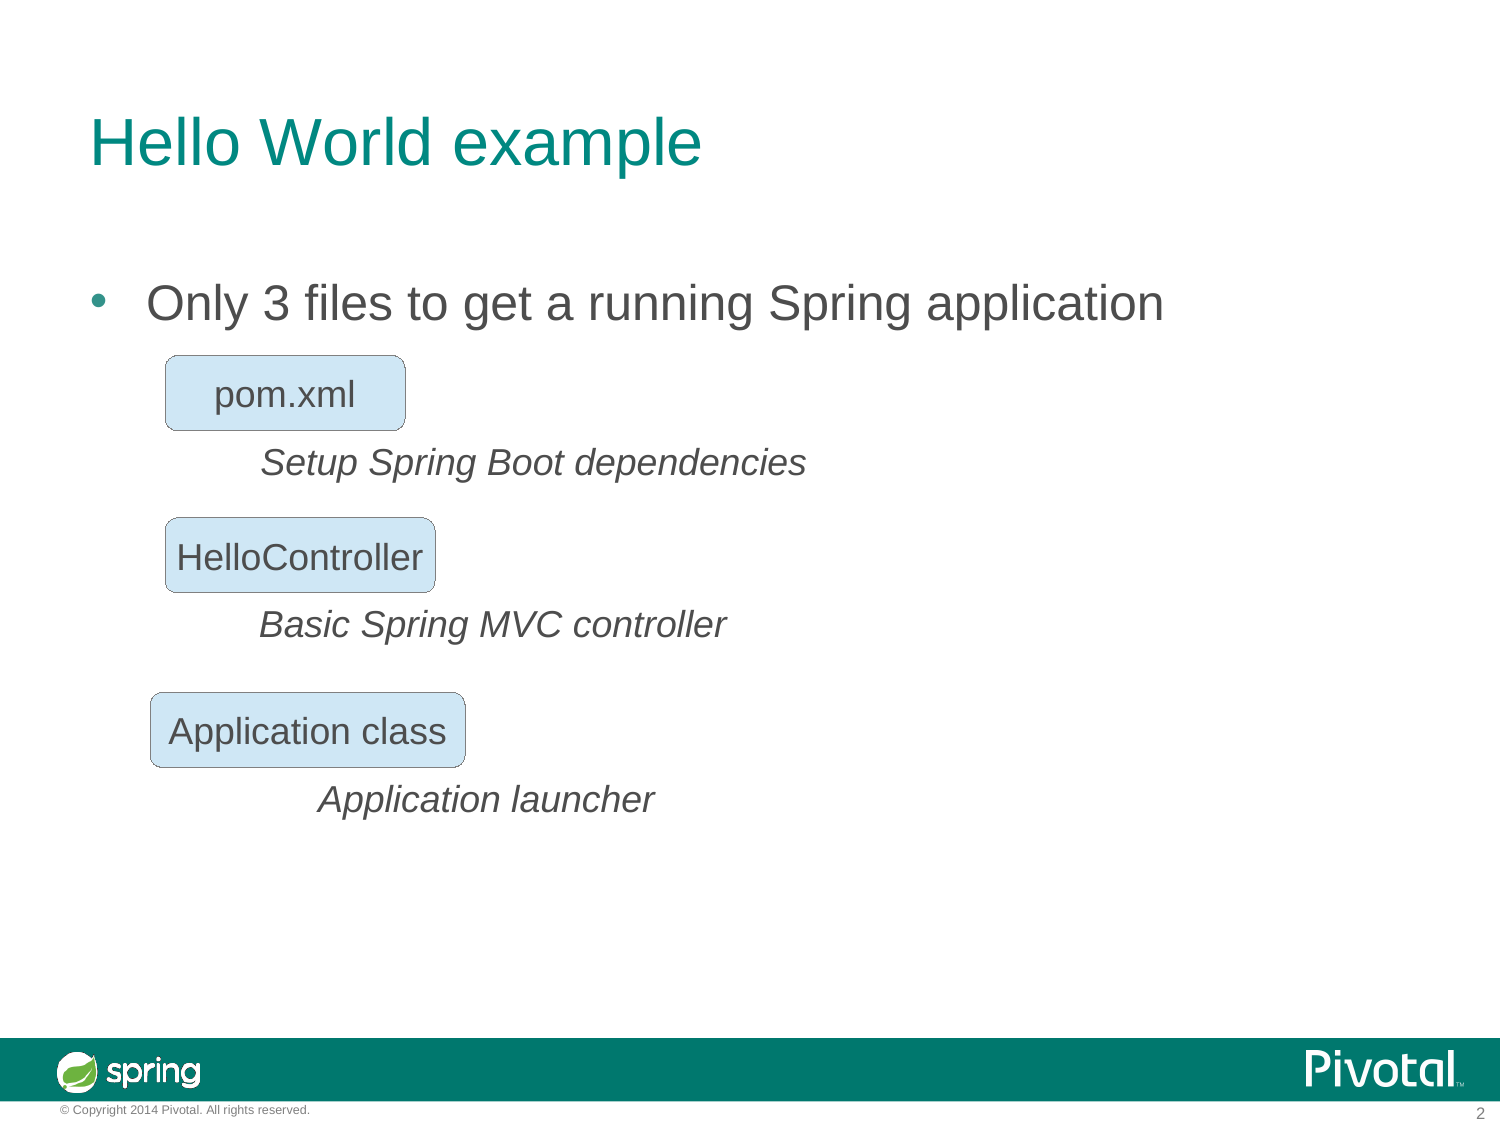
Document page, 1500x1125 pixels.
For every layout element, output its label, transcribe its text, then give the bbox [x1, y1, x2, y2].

picture [32, 1041, 210, 1103]
text_box Application launcher [180, 767, 793, 828]
text_box pom.xml [165, 355, 406, 431]
title Hello World example [75, 45, 1426, 233]
text_box Basic Spring MVC controller [186, 592, 800, 698]
list Only 3 files to get a running Spring application [75, 262, 1426, 931]
text_box Application class [150, 692, 466, 768]
text_box HelloController [165, 517, 436, 593]
picture [1306, 1050, 1464, 1087]
text_box Setup Spring Boot dependencies [227, 430, 841, 536]
